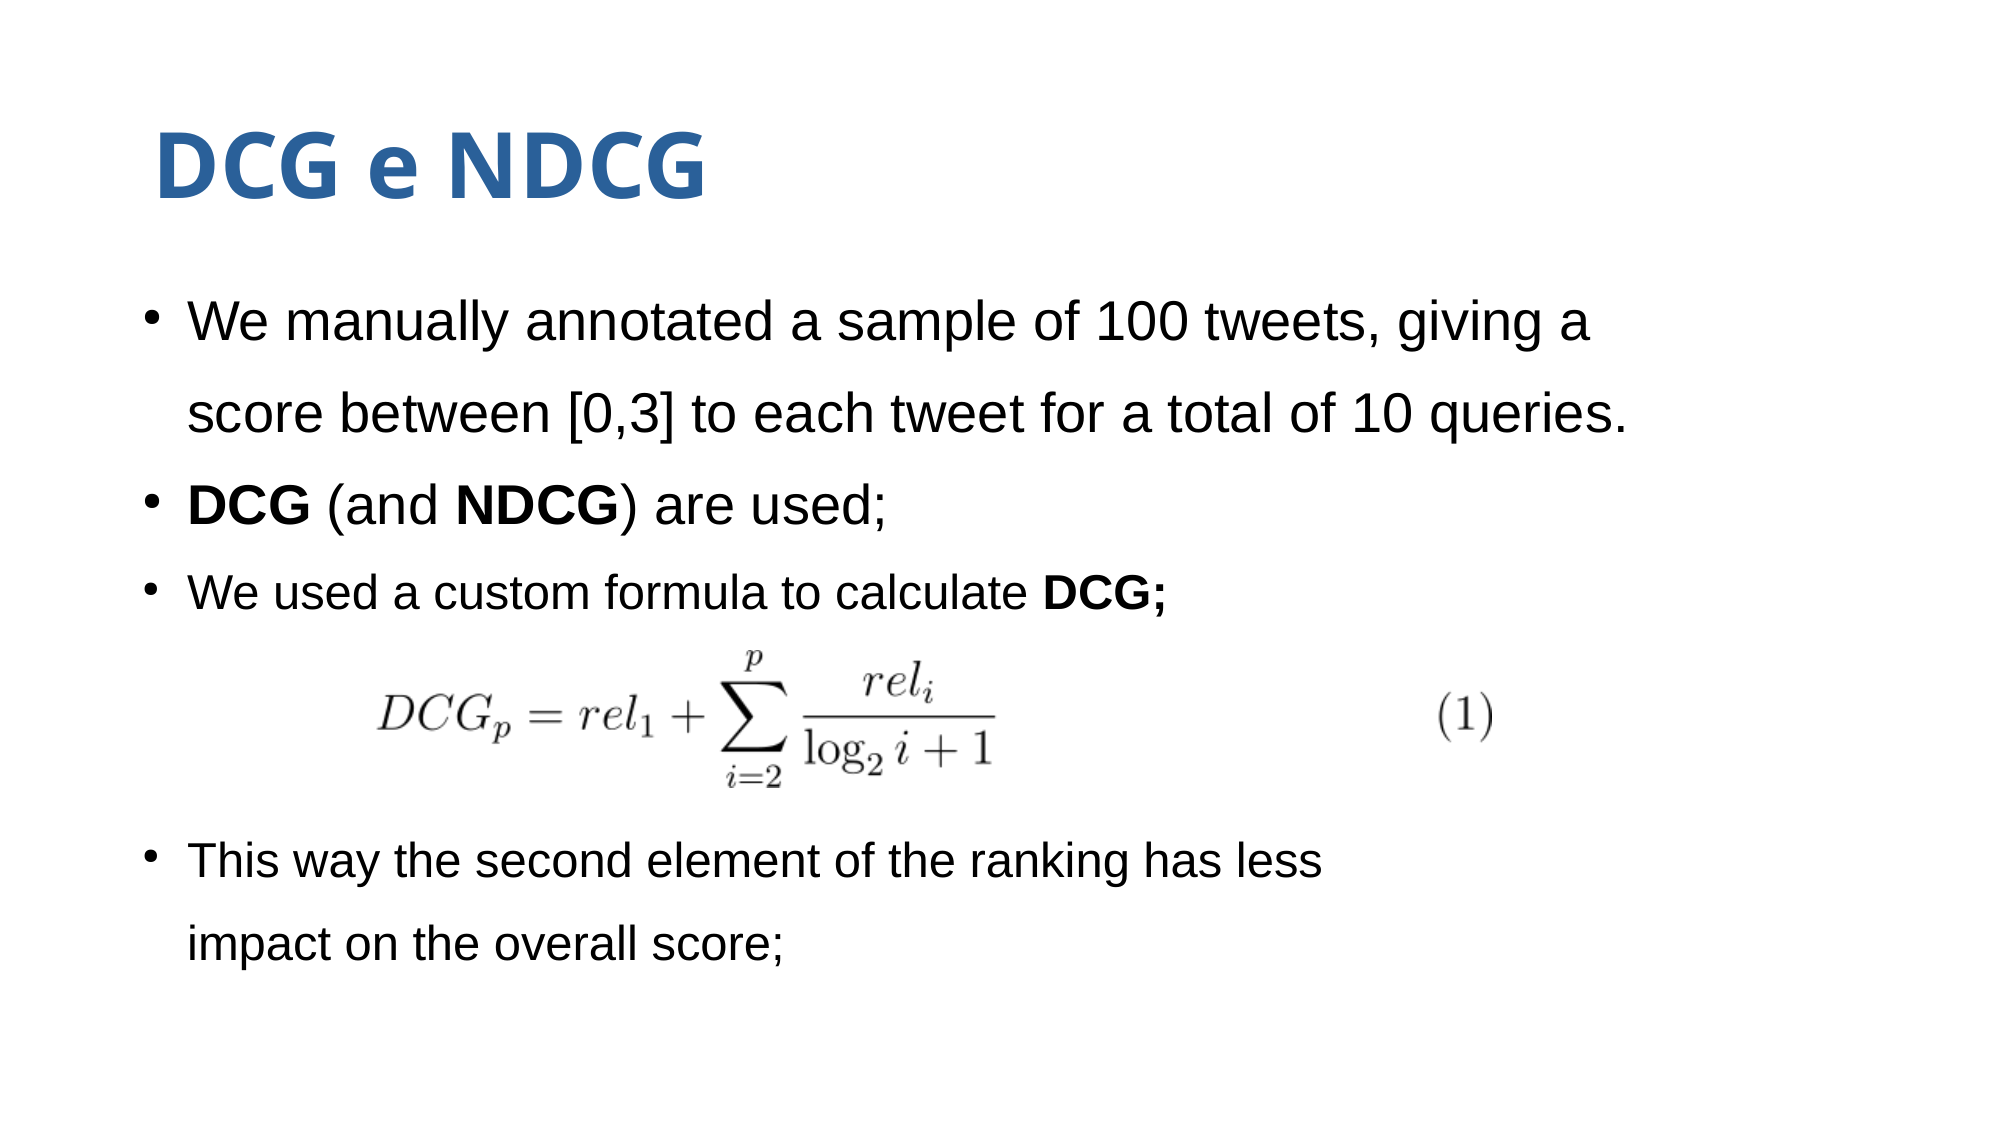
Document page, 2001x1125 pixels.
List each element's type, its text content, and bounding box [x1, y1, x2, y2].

title DCG e NDCG [137, 59, 1863, 278]
list We manually annotated a sample of 100 tweets, giving a score between [0,3] to each tweet for a total of 10 queries. DCG (and NDCG) are used; We used a custom formula to calculate DCG; This way the second element of the ranking has less impact on the overall score; [112, 277, 1838, 992]
picture [375, 650, 1492, 788]
